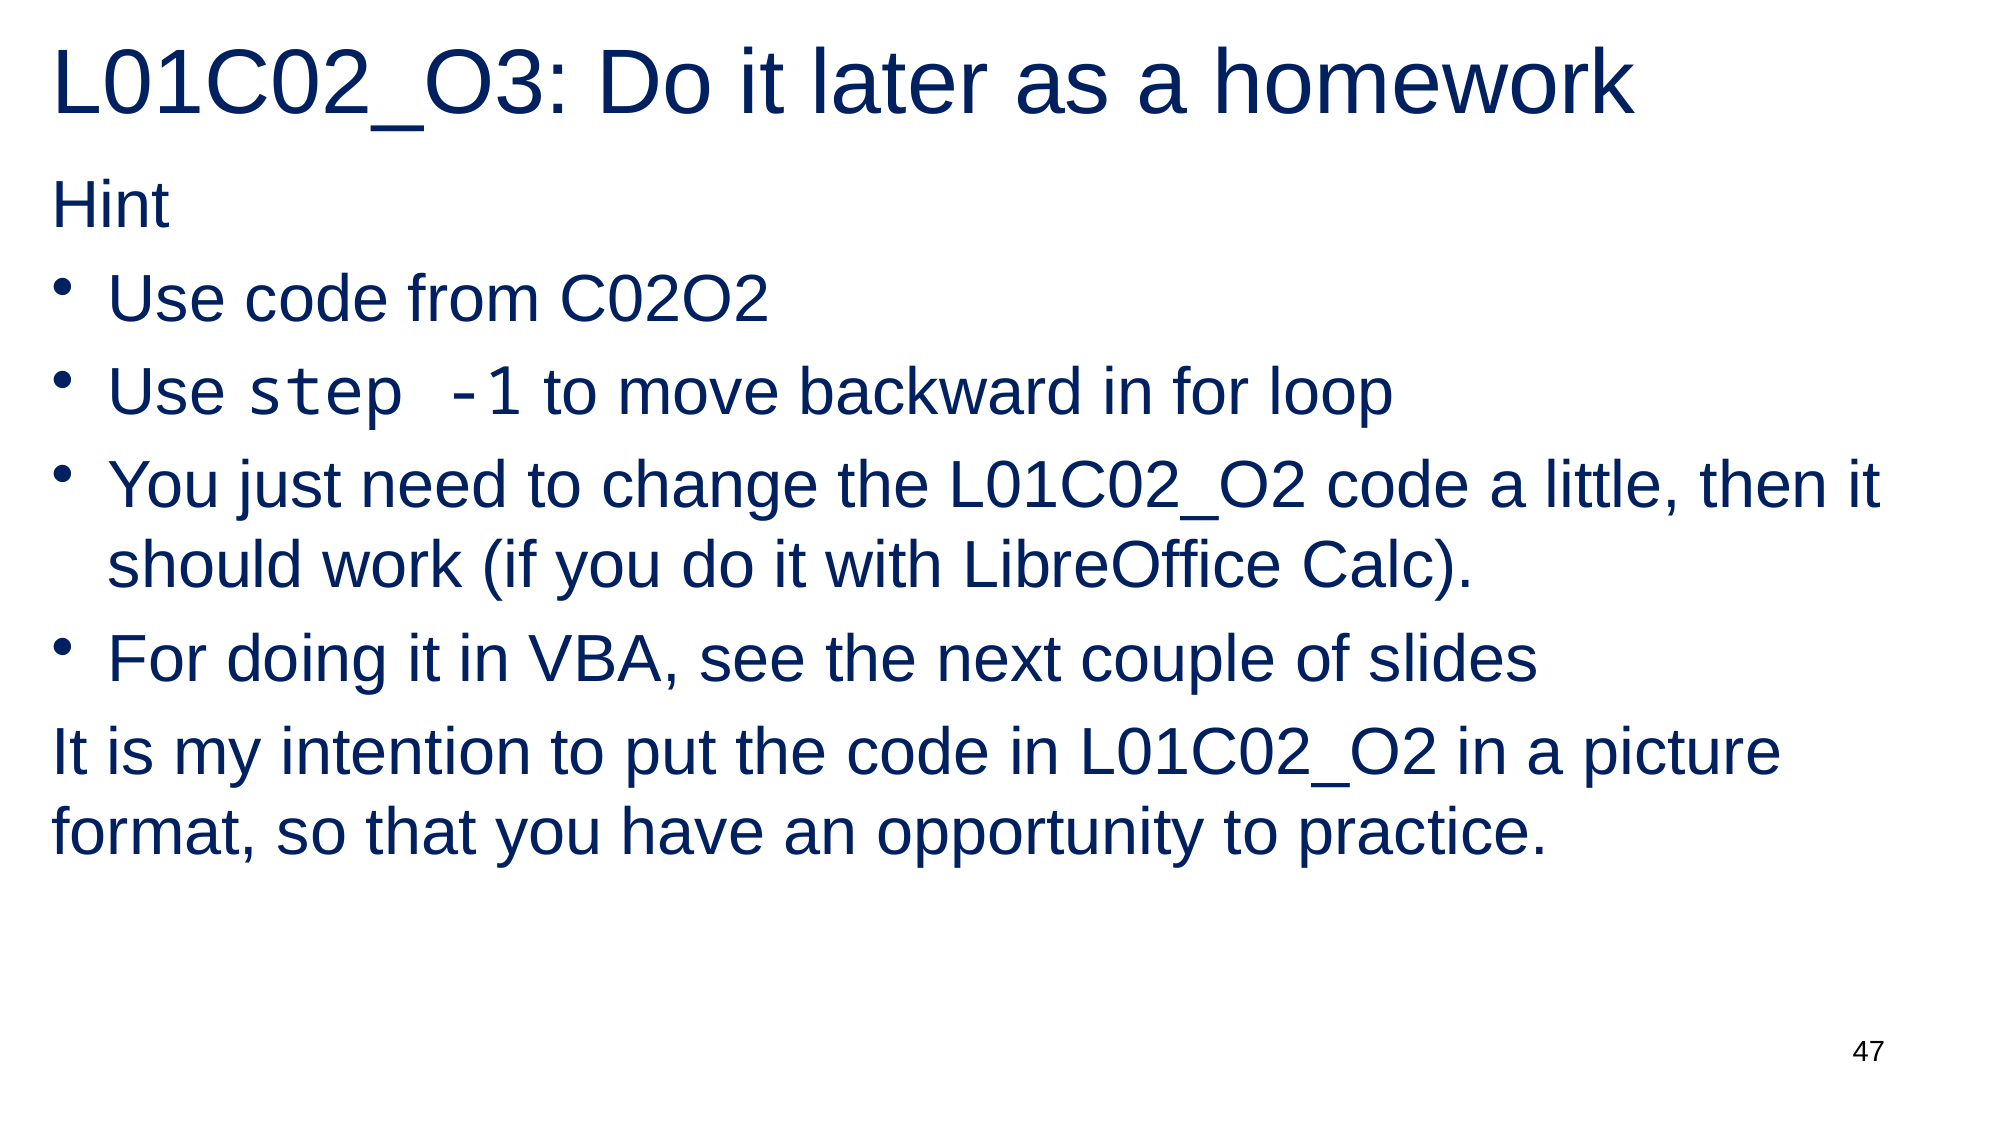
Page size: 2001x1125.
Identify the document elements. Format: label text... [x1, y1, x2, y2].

title L01C02_O3: Do it later as a homework [36, 28, 1968, 126]
list Hint Use code from C02O2 Use step -1 to move backward in for loop You just need to change the L01C02_O2 code a little, then it should work (if you do it with LibreOffice Calc). For doing it in VBA, see the next couple of slides It is my intention to put the code in L01C02_O2 in a picture format, so that you have an opportunity to practice. [36, 153, 1970, 1005]
slide_number <number> [1433, 1024, 1900, 1103]
